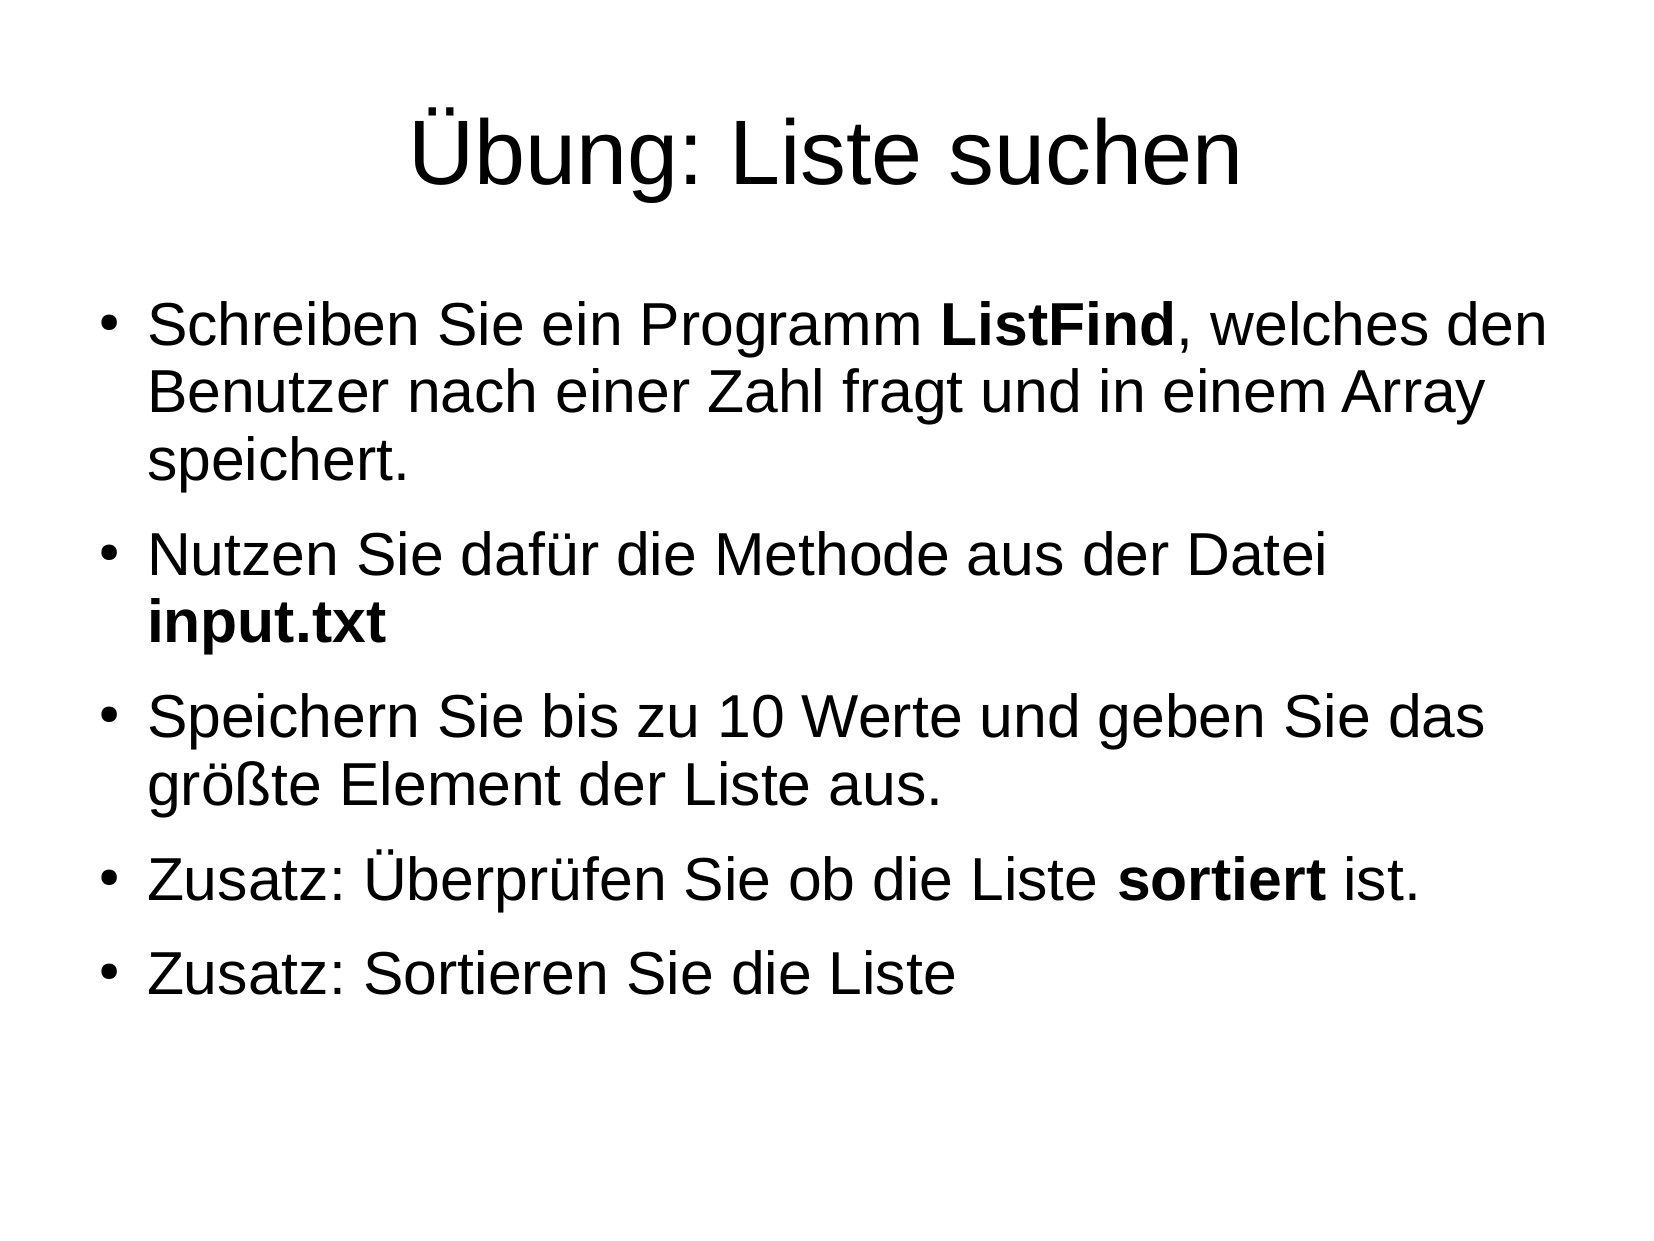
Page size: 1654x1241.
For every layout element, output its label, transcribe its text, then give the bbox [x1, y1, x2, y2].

list Schreiben Sie ein Programm ListFind, welches den Benutzer nach einer Zahl fragt und in einem Array speichert. Nutzen Sie dafür die Methode aus der Datei input.txt Speichern Sie bis zu 10 Werte und geben Sie das größte Element der Liste aus. Zusatz: Überprüfen Sie ob die Liste sortiert ist. Zusatz: Sortieren Sie die Liste [82, 290, 1571, 1010]
title Übung: Liste suchen [82, 49, 1571, 257]
